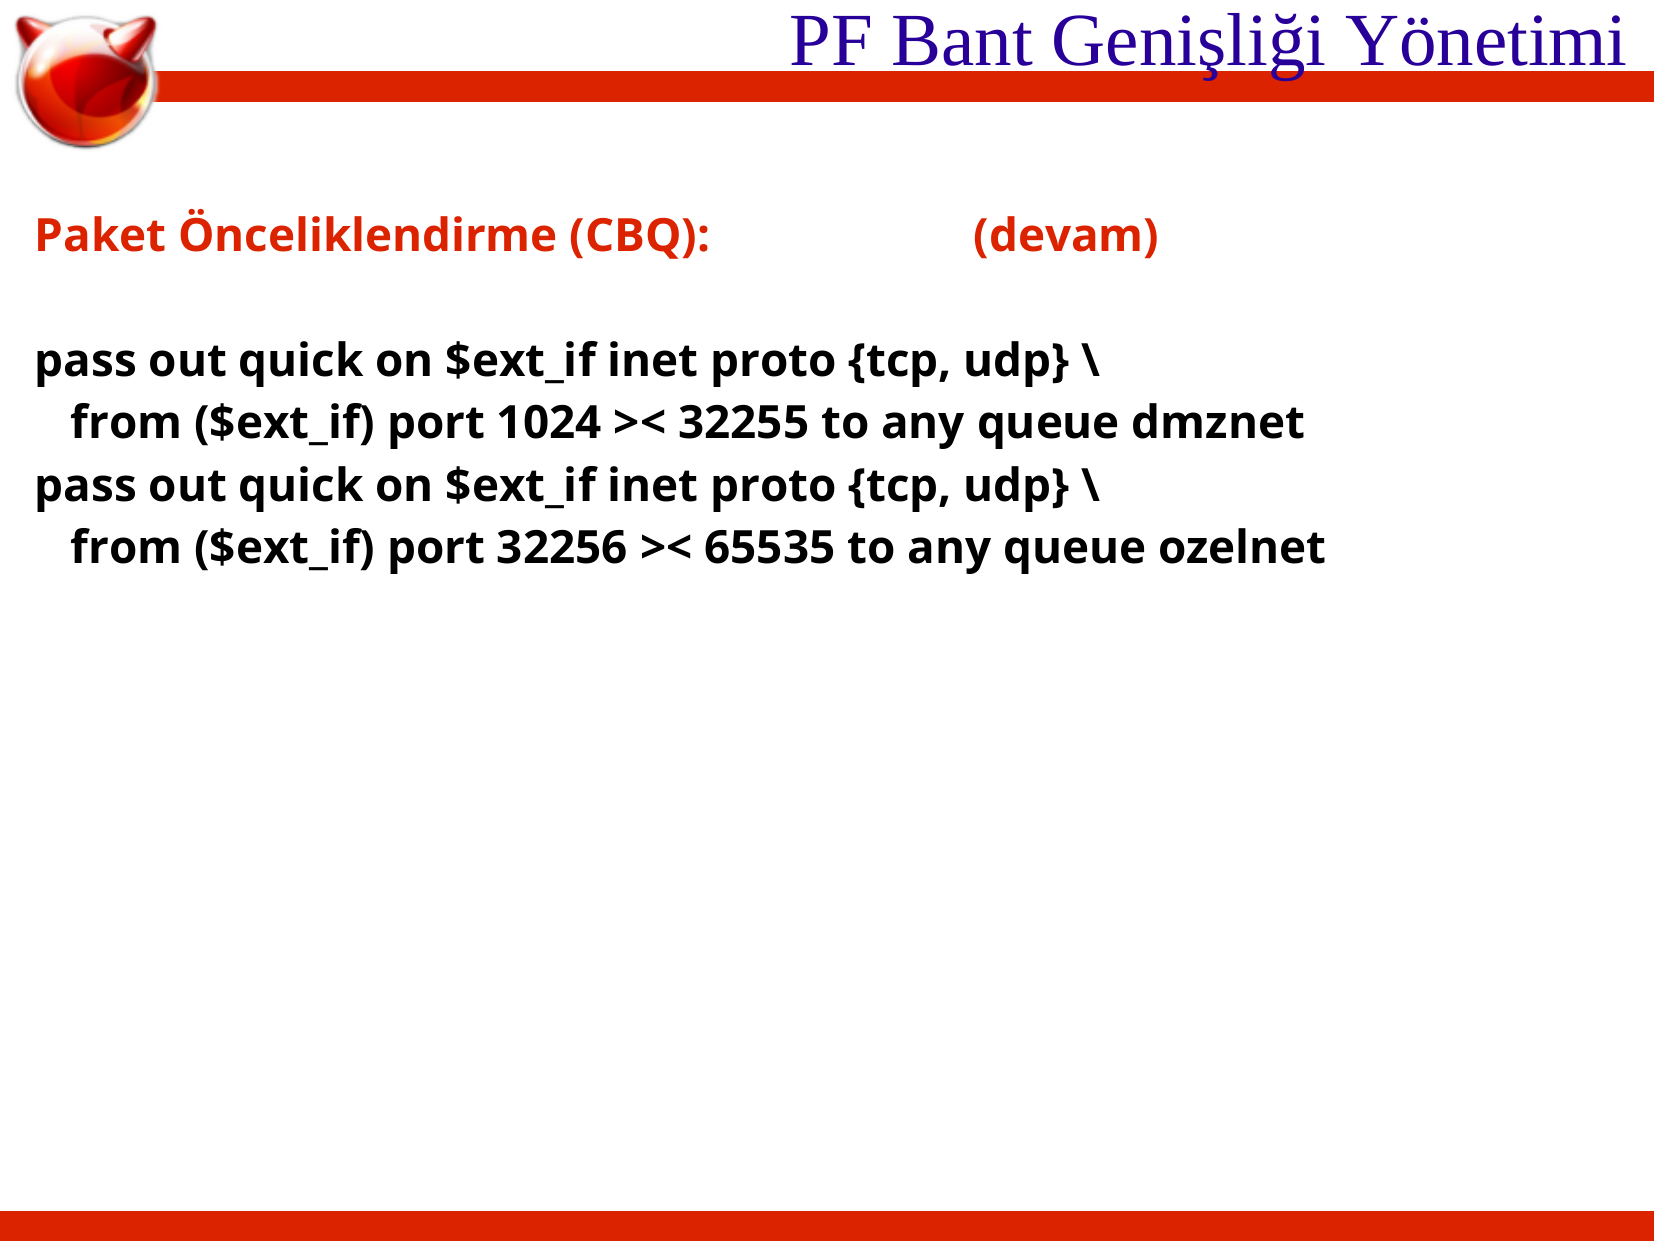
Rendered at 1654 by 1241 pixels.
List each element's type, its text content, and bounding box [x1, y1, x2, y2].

text_box PF Bant Genişliği Yönetimi [714, 0, 1648, 83]
text_box Paket Önceliklendirme (CBQ): (devam) pass out quick on $ext_if inet proto {tcp, udp} \ from ($ext_if) port 1024 >< 32255 to any queue dmznet pass out quick on $ext_if inet proto {tcp, udp} \ from ($ext_if) port 32256 >< 65535 to any queue ozelnet [34, 202, 1632, 513]
picture [10, 11, 165, 153]
text_box [165, 71, 1654, 102]
text_box [0, 1211, 1654, 1241]
